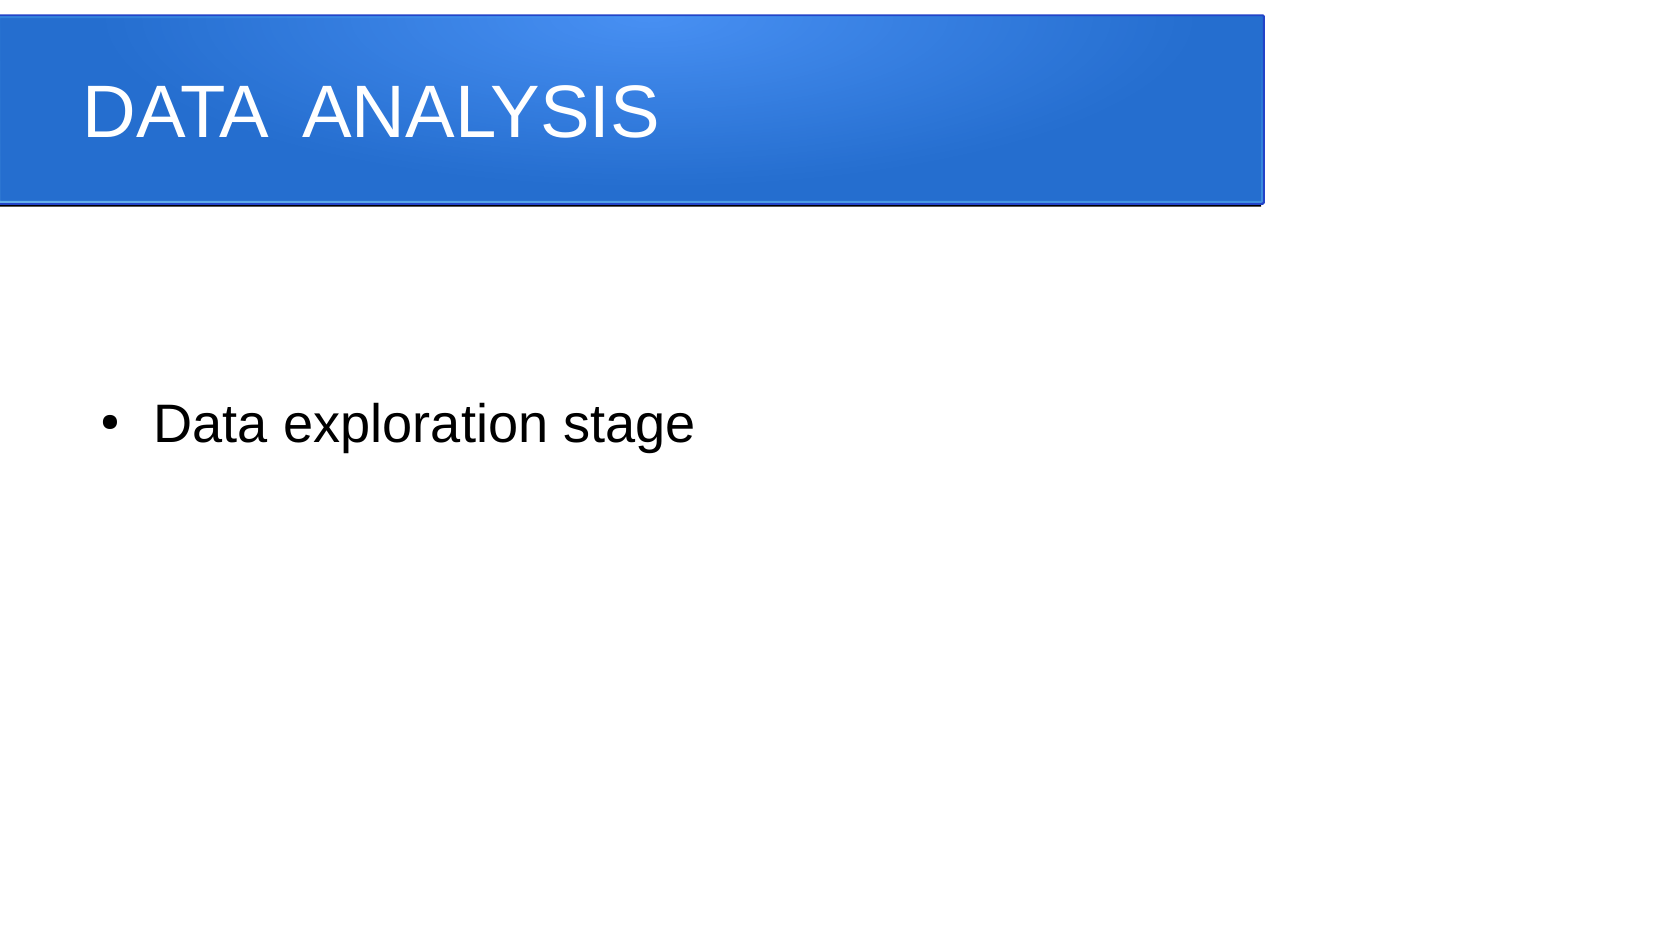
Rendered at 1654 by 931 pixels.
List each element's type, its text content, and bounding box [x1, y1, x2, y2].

list Data exploration stage [82, 224, 1571, 764]
title DATA ANALYSIS [82, 35, 1235, 189]
